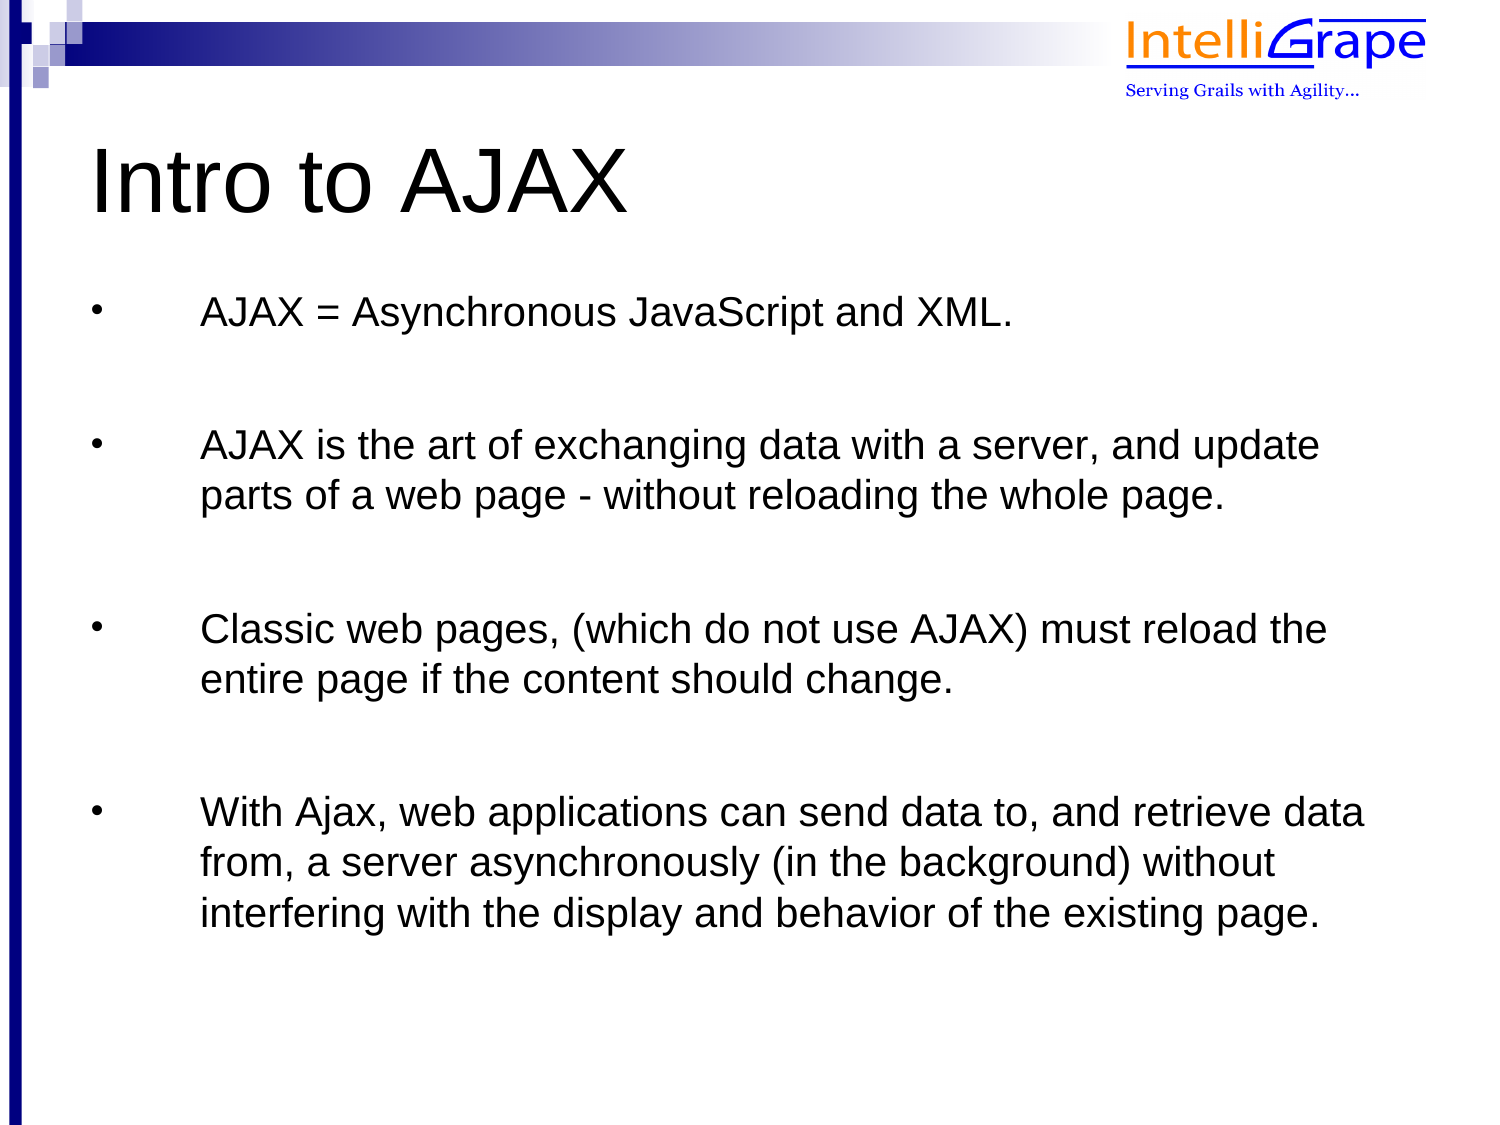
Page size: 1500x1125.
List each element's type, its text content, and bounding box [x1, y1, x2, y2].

picture [1125, 12, 1426, 100]
title Intro to AJAX [75, 74, 1423, 276]
list AJAX = Asynchronous JavaScript and XML. AJAX is the art of exchanging data with a server, and update parts of a web page - without reloading the whole page. Classic web pages, (which do not use AJAX) must reload the entire page if the content should change. With Ajax, web applications can send data to, and retrieve data from, a server asynchronously (in the background) without interfering with the display and behavior of the existing page. [75, 276, 1423, 1010]
